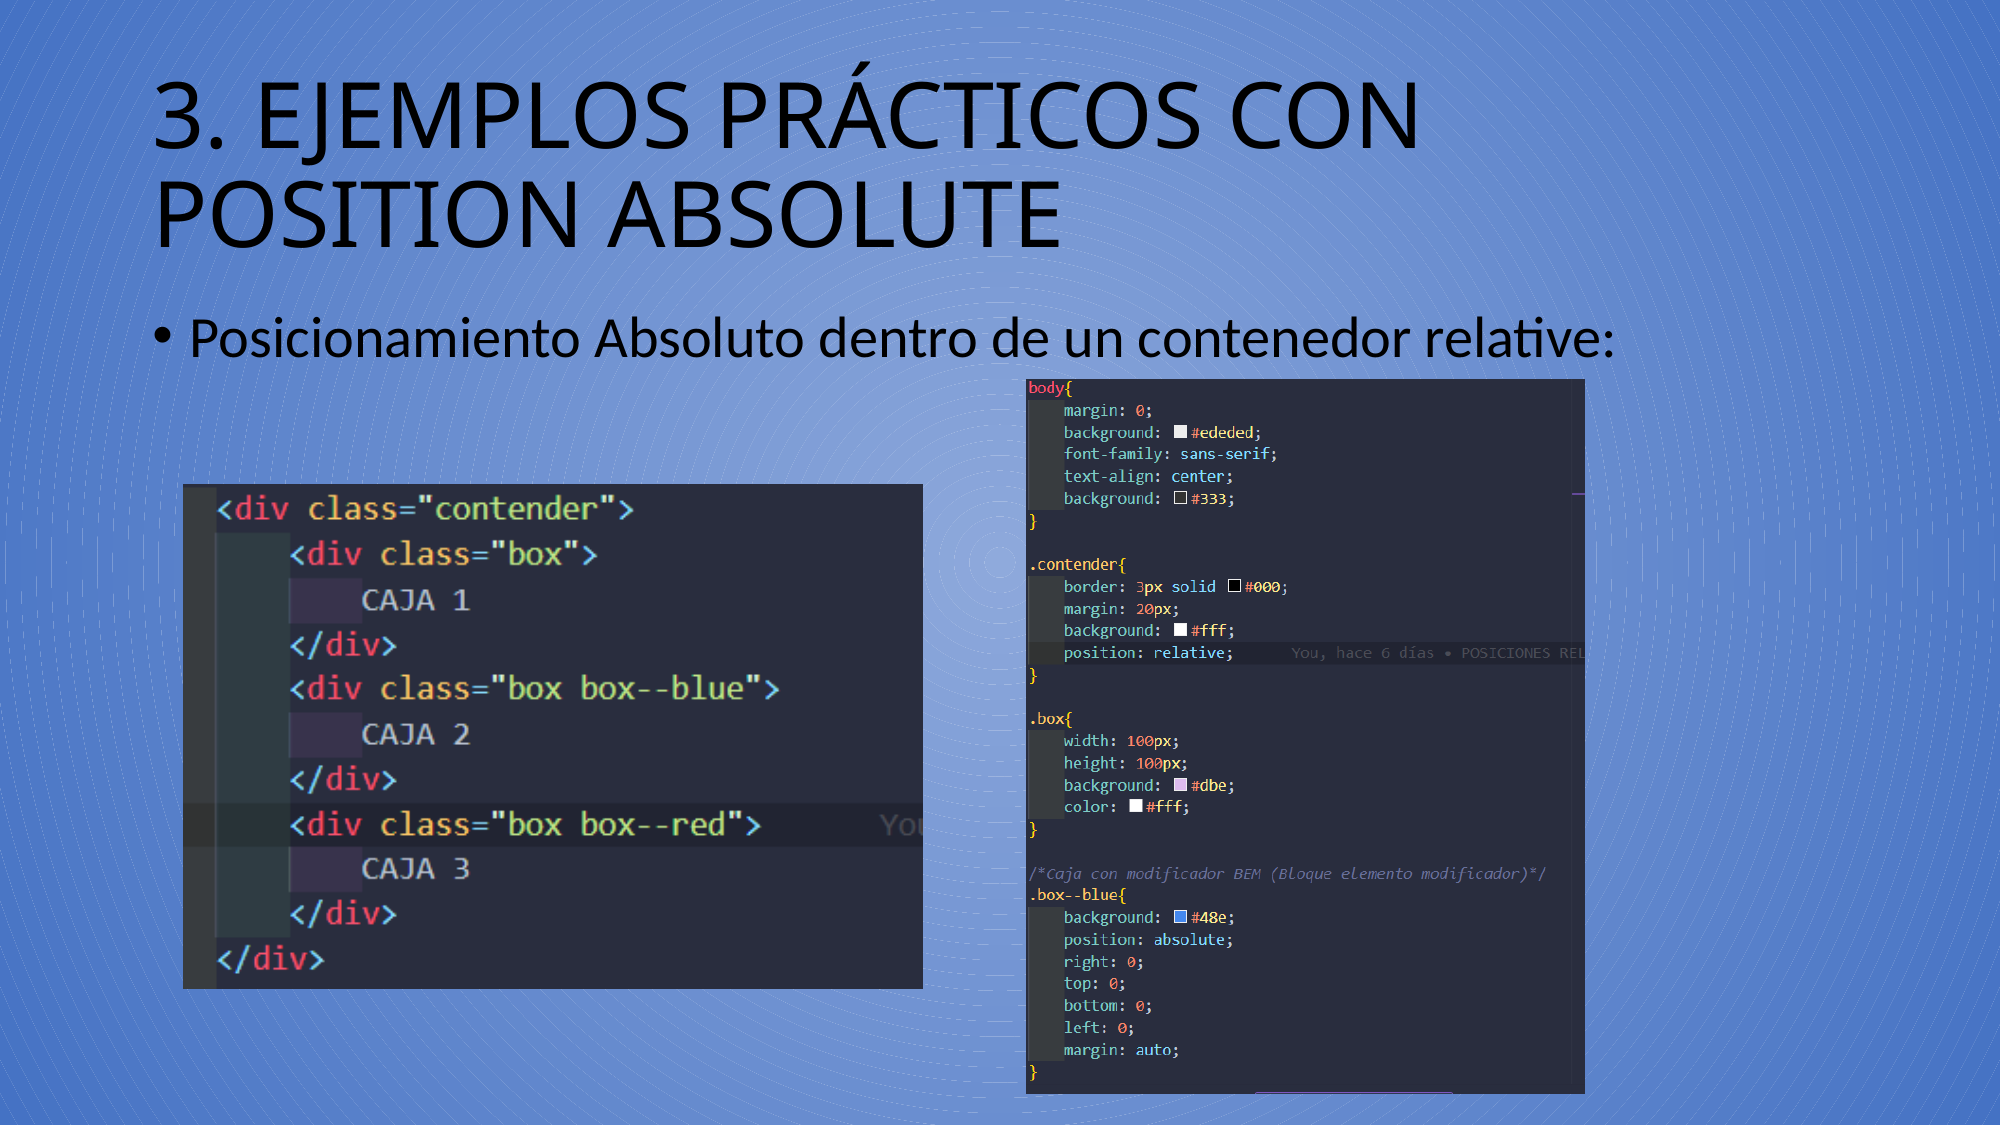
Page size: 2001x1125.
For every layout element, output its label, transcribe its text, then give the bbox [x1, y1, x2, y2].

picture [183, 484, 923, 989]
picture [1026, 379, 1585, 1094]
list Posicionamiento Absoluto dentro de un contenedor relative: [137, 299, 1863, 1014]
title 3. EJEMPLOS PRÁCTICOS CON POSITION ABSOLUTE [137, 59, 1863, 278]
